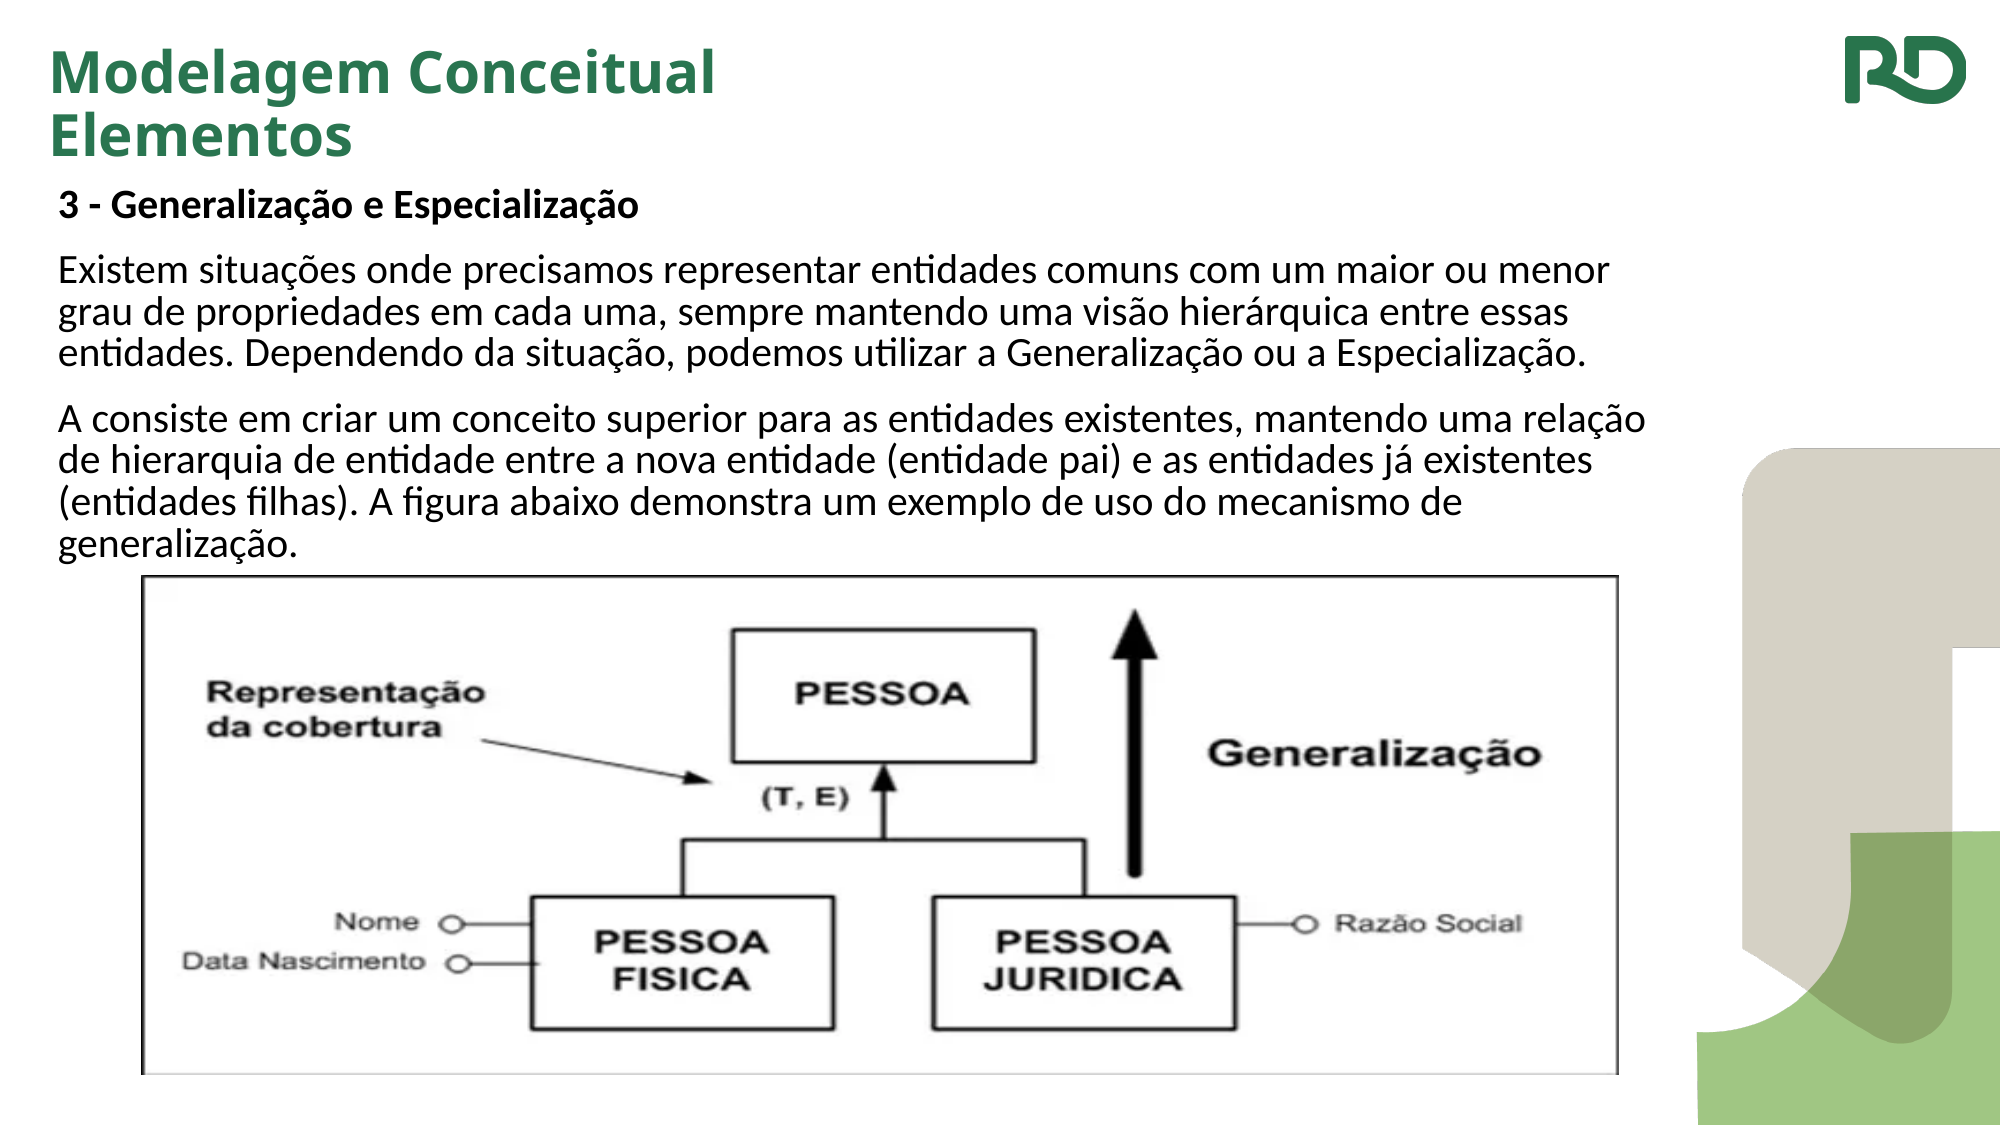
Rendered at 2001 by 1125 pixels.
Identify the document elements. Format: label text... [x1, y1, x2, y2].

text_box Modelagem Conceitual Elementos [33, 35, 1477, 180]
picture [141, 575, 1619, 1075]
picture [1683, 416, 2000, 1125]
text_box 3 - Generalização e Especialização Existem situações onde precisamos representar entidades comuns com um maior ou menor grau de propriedades em cada uma, sempre mantendo uma visão hierárquica entre essas entidades. Dependendo da situação, podemos utilizar a Generalização ou a Especialização. A consiste em criar um conceito superior para as entidades existentes, mantendo uma relação de hierarquia de entidade entre a nova entidade (entidade pai) e as entidades já existentes (entidades filhas). A figura abaixo demonstra um exemplo de uso do mecanismo de generalização. [43, 179, 1666, 576]
